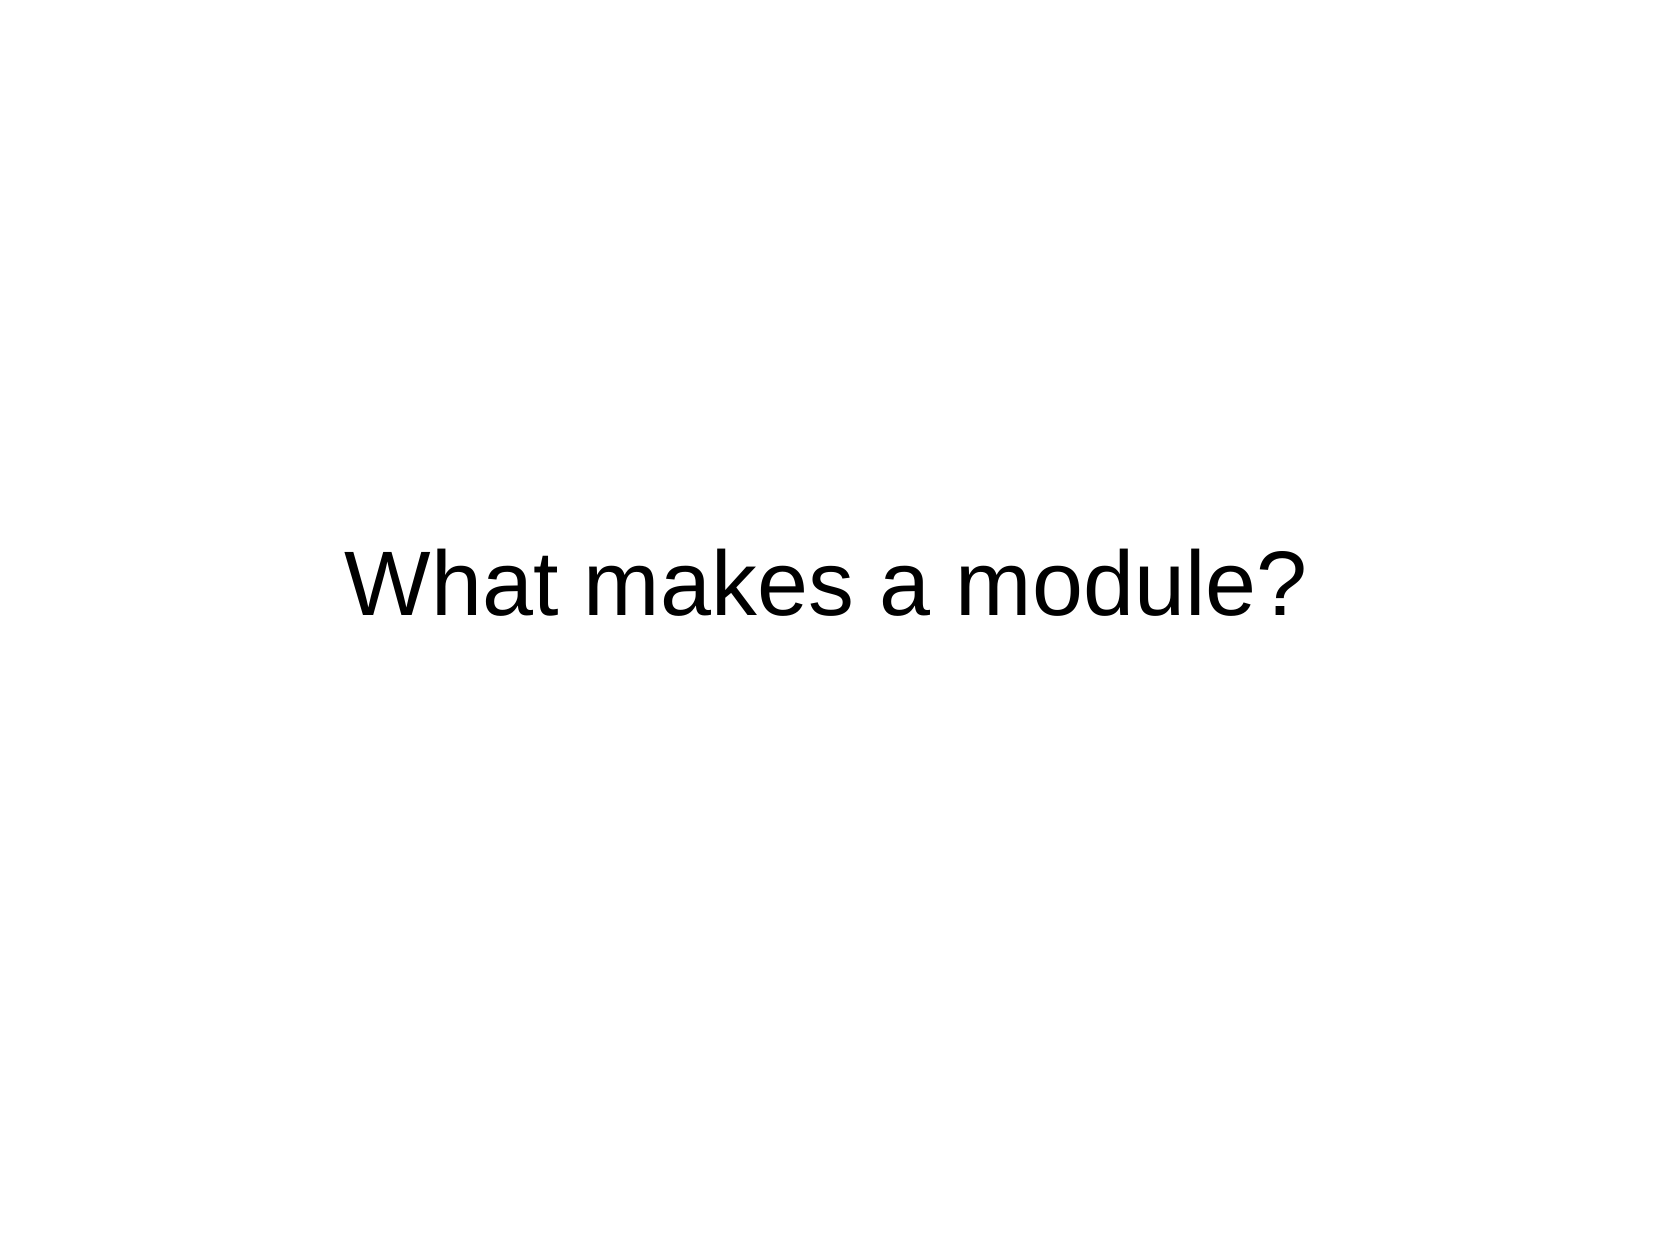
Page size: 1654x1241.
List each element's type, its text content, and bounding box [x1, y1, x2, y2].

title What makes a module? [82, 479, 1571, 687]
